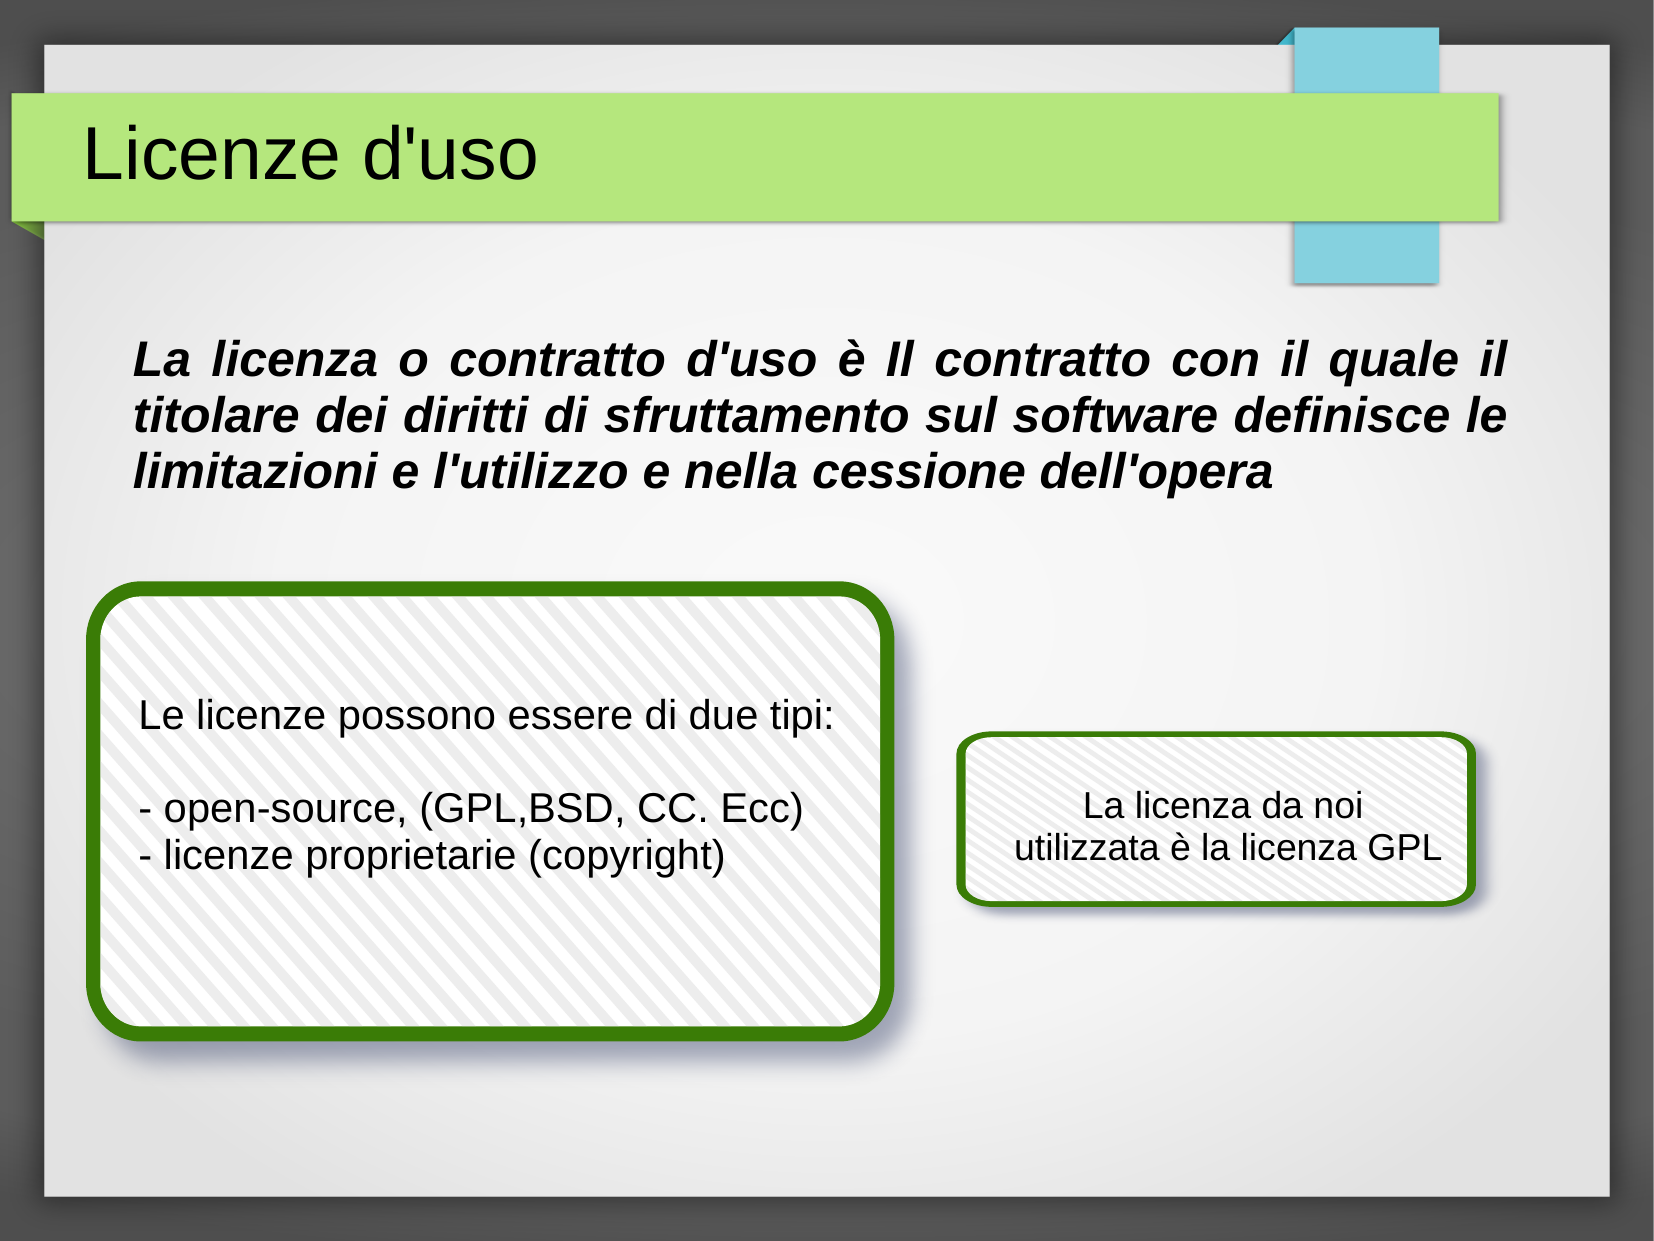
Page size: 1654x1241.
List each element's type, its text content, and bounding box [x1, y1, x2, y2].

picture [0, 0, 1654, 1241]
text_box La licenza o contratto d'uso è Il contratto con il quale il titolare dei diritti di sfruttamento sul software definisce le limitazioni e l'utilizzo e nella cessione dell'opera [118, 212, 1524, 535]
title Licenze d'uso [82, 94, 1264, 213]
